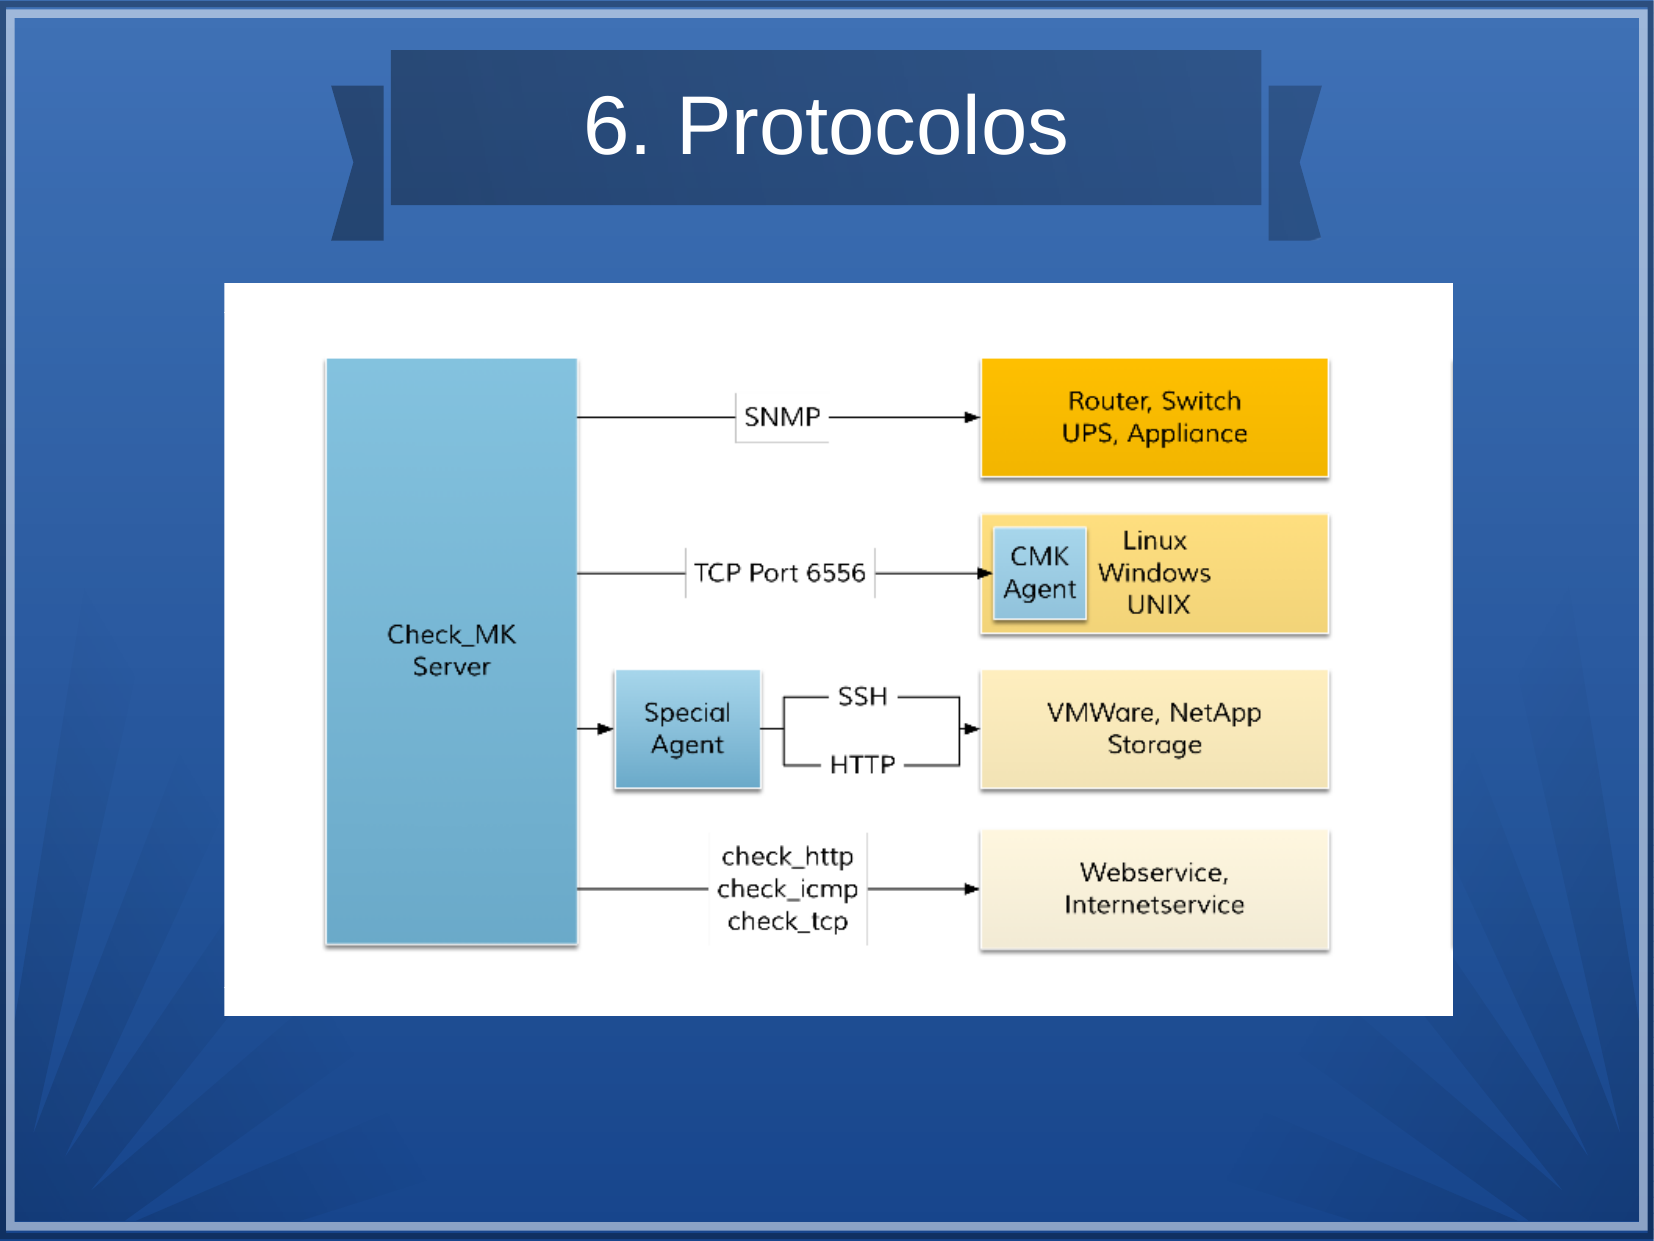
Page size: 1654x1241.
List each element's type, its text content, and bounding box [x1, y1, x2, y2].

list [224, 283, 1453, 1016]
title 6. Protocolos [389, 47, 1264, 205]
